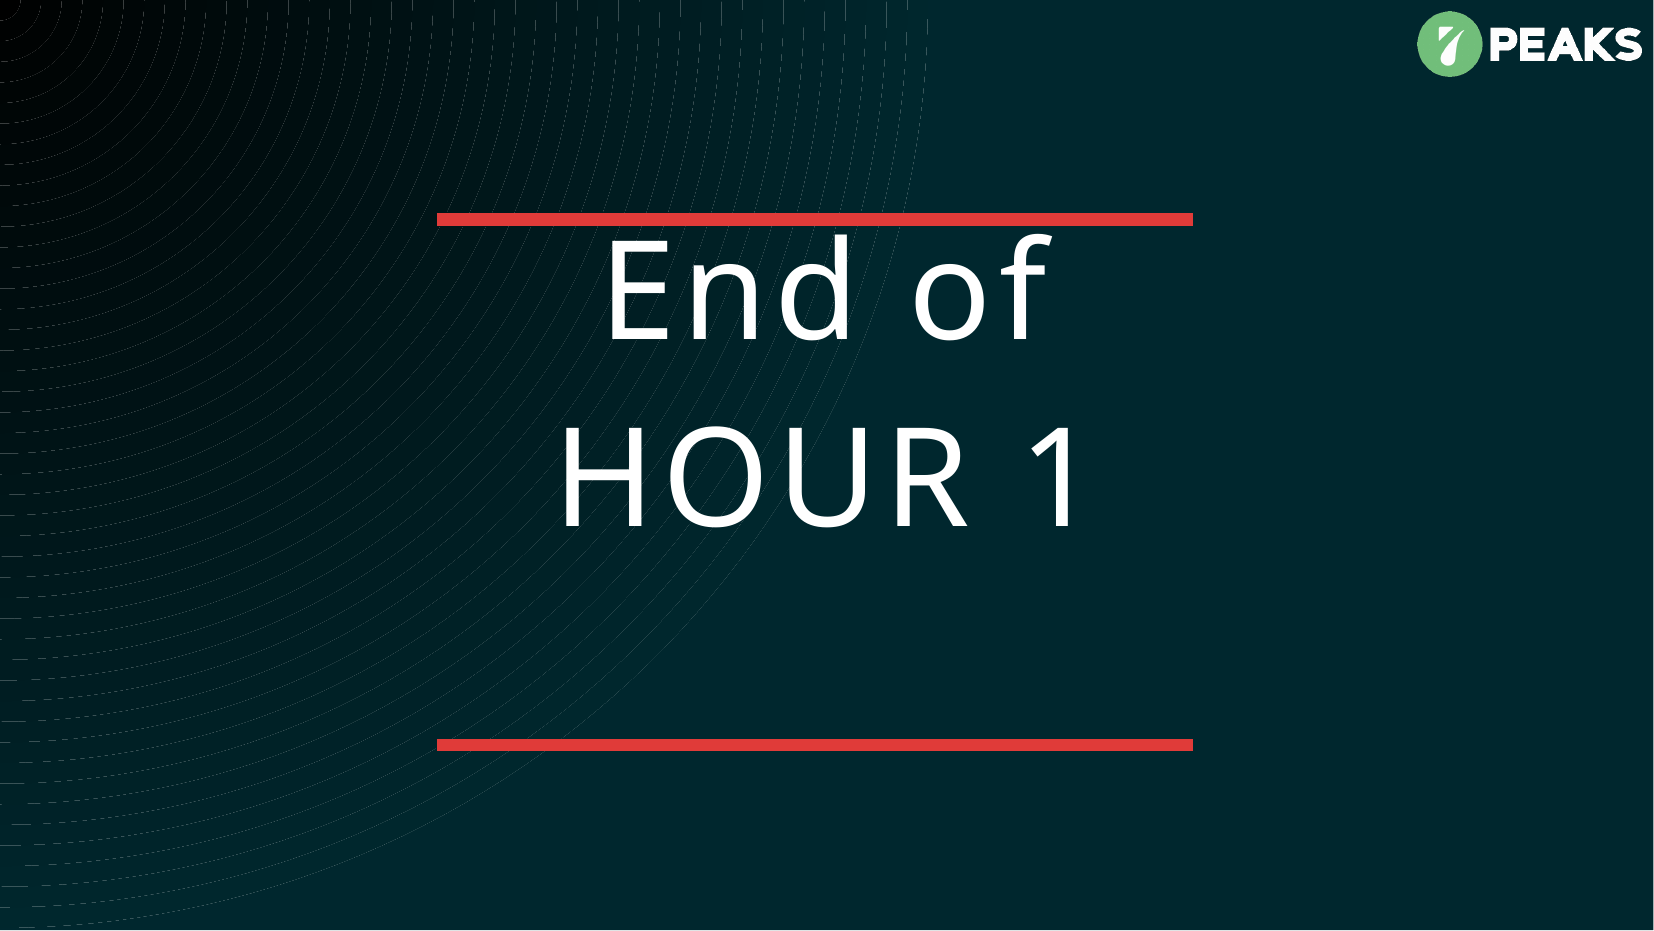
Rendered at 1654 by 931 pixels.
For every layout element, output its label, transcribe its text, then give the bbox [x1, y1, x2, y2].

text_box End of HOUR 1 [380, 185, 1273, 746]
picture [1417, 11, 1642, 77]
